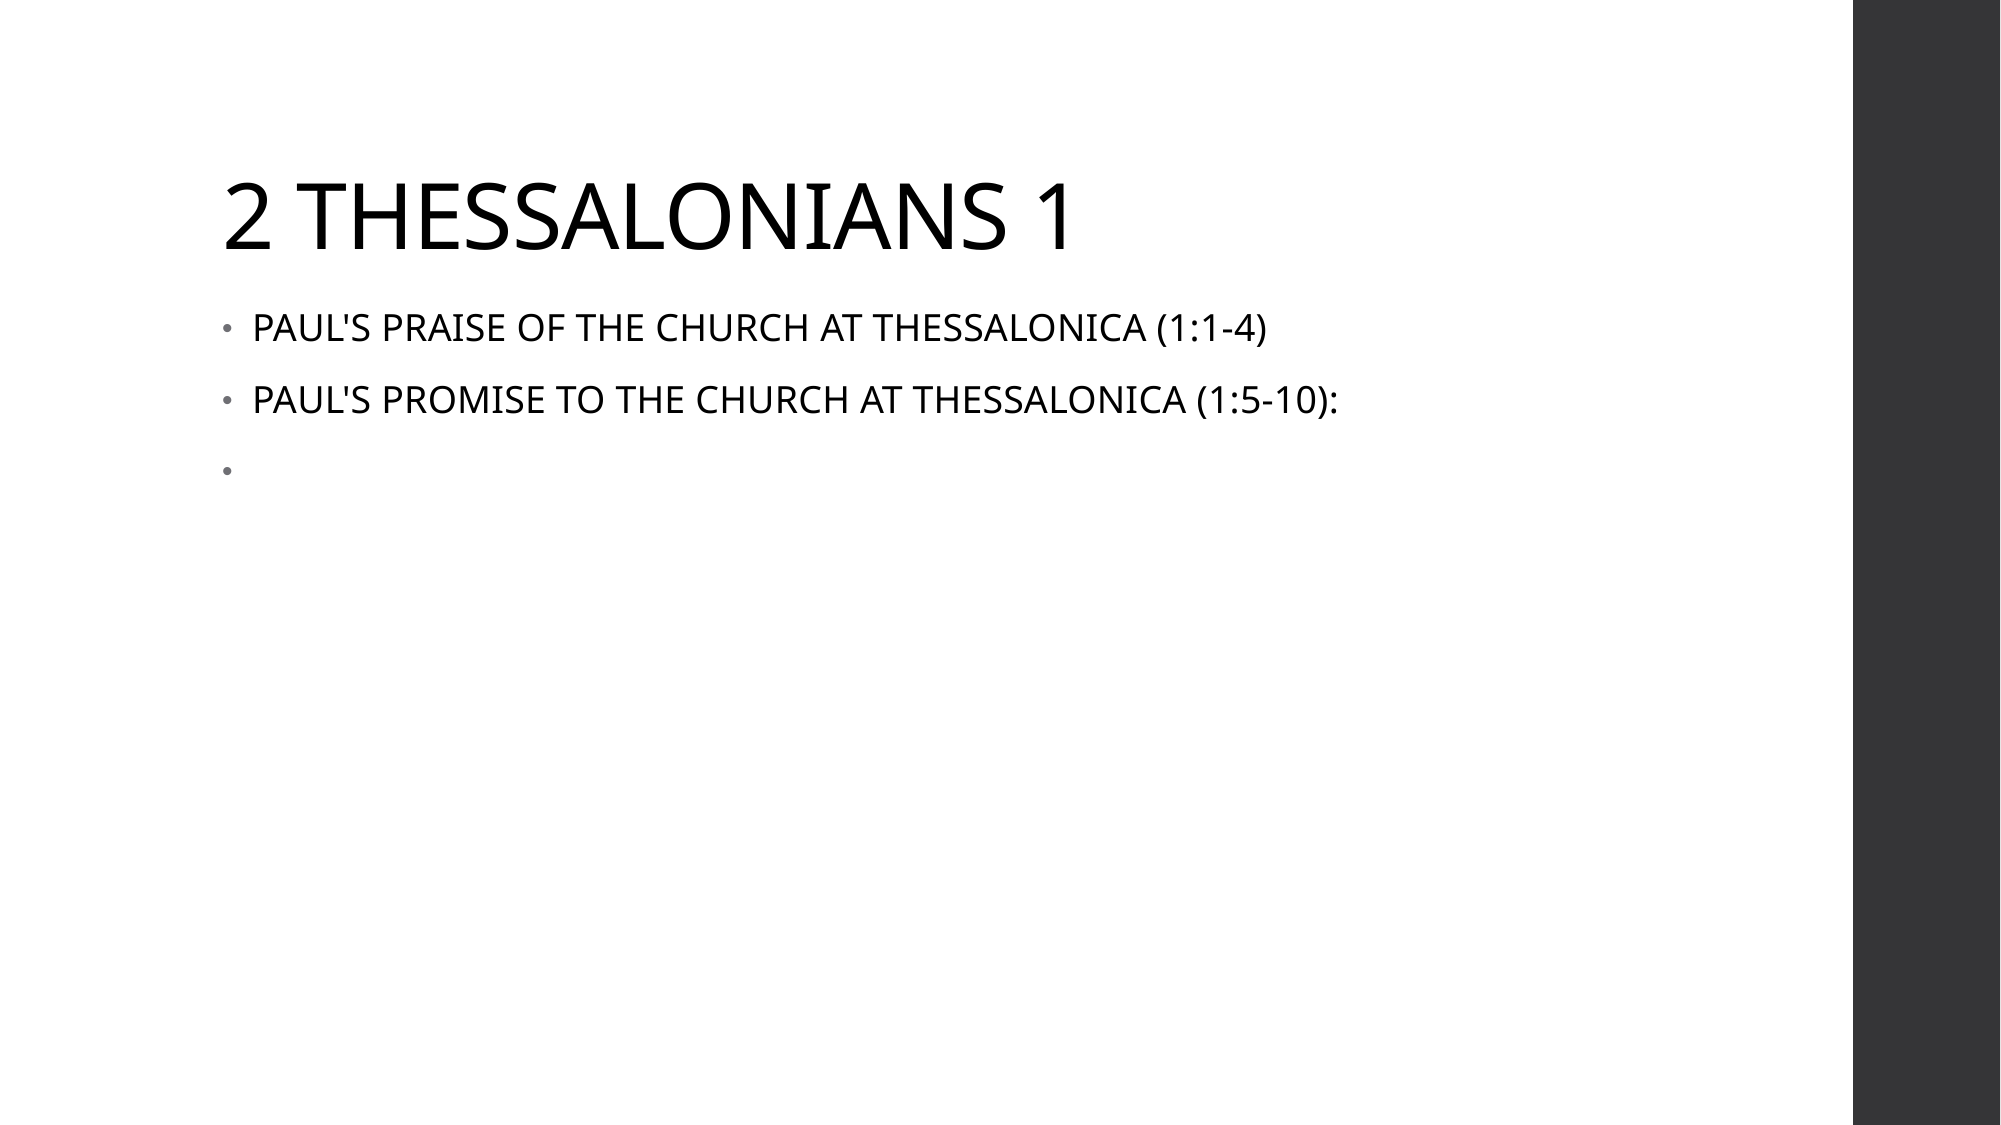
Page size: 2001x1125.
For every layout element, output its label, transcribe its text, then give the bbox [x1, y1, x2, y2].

title 2 THESSALONIANS 1 [206, 60, 1797, 278]
list PAUL'S PRAISE OF THE CHURCH AT THESSALONICA (1:1-4) PAUL'S PROMISE TO THE CHURCH AT THESSALONICA (1:5-10): [206, 299, 1617, 1014]
